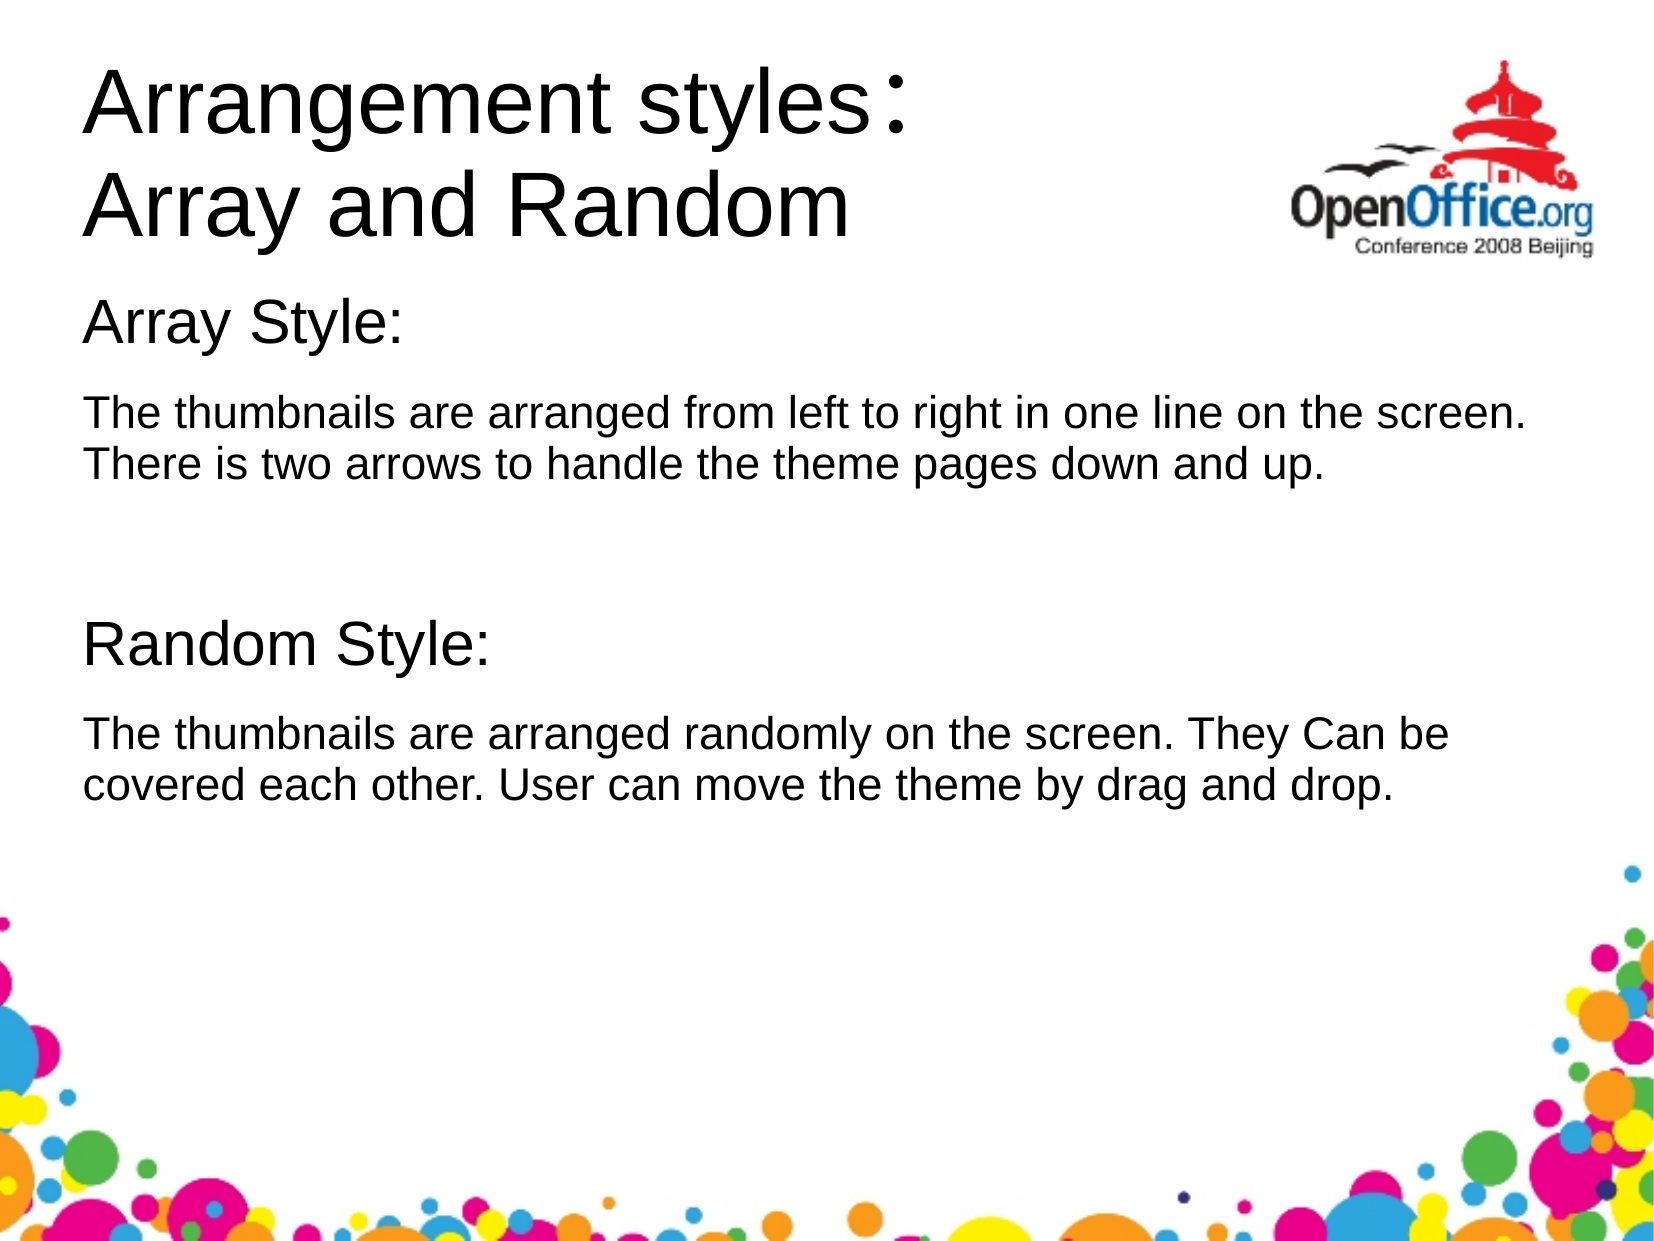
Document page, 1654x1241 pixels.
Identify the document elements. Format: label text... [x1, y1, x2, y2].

title Arrangement styles： Array and Random [82, 49, 1571, 257]
list Array Style: The thumbnails are arranged from left to right in one line on the screen. There is two arrows to handle the theme pages down and up. Random Style: The thumbnails are arranged randomly on the screen. They Can be covered each other. User can move the theme by drag and drop. [82, 287, 1571, 1092]
picture [0, 0, 1654, 1241]
